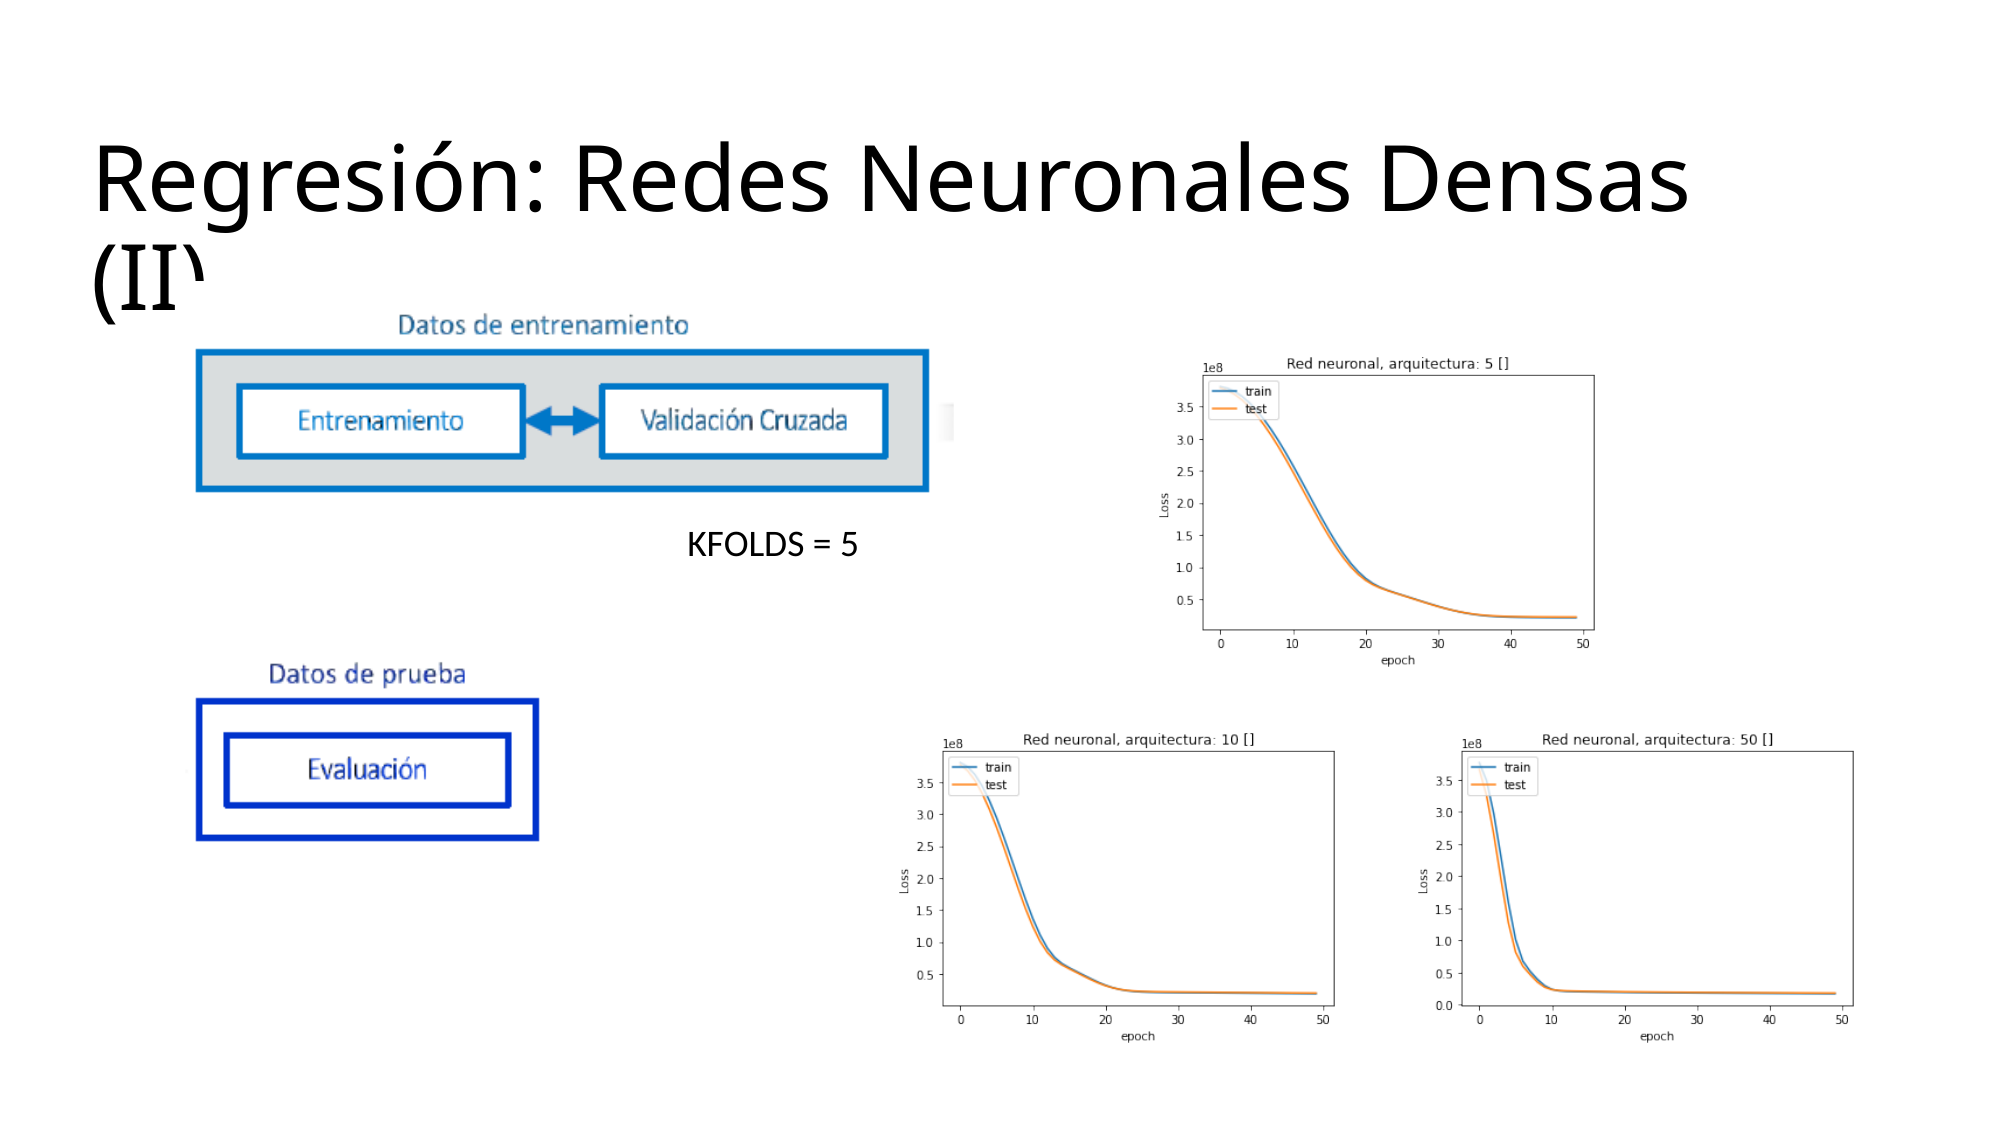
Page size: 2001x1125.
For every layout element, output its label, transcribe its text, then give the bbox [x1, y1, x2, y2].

picture [1151, 349, 1602, 674]
picture [1410, 725, 1861, 1050]
text_box KFOLDS = 5 [672, 511, 928, 572]
text_box Regresión: Redes Neuronales Densas (II) [76, 124, 1802, 343]
picture [174, 281, 954, 525]
picture [185, 630, 548, 874]
picture [891, 725, 1342, 1050]
